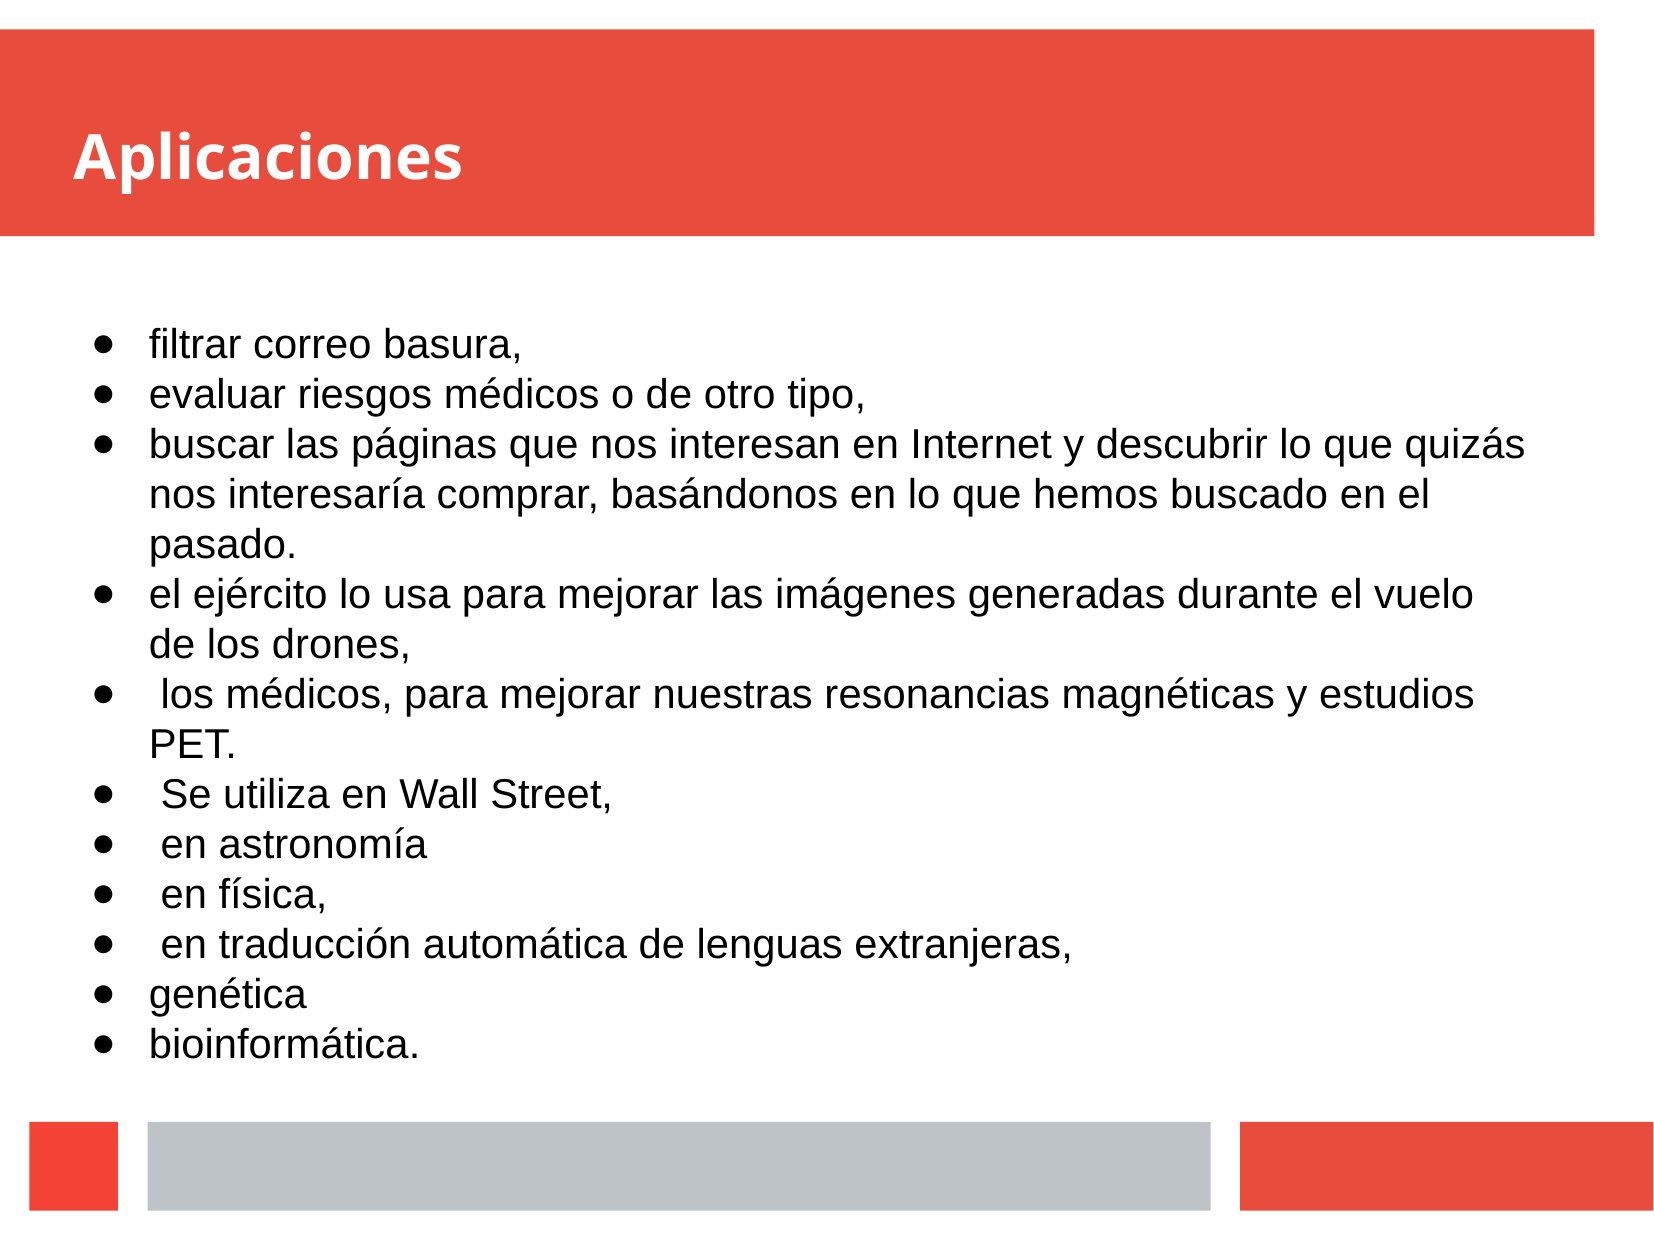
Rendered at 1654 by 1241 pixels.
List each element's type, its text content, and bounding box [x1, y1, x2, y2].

title Aplicaciones [59, 59, 1595, 207]
list filtrar correo basura, evaluar riesgos médicos o de otro tipo, buscar las páginas que nos interesan en Internet y descubrir lo que quizás nos interesaría comprar, basándonos en lo que hemos buscado en el pasado. el ejército lo usa para mejorar las imágenes generadas durante el vuelo de los drones, los médicos, para mejorar nuestras resonancias magnéticas y estudios PET. Se utiliza en Wall Street, en astronomía en física, en traducción automática de lenguas extranjeras, genética bioinformática. [59, 333, 1543, 1051]
